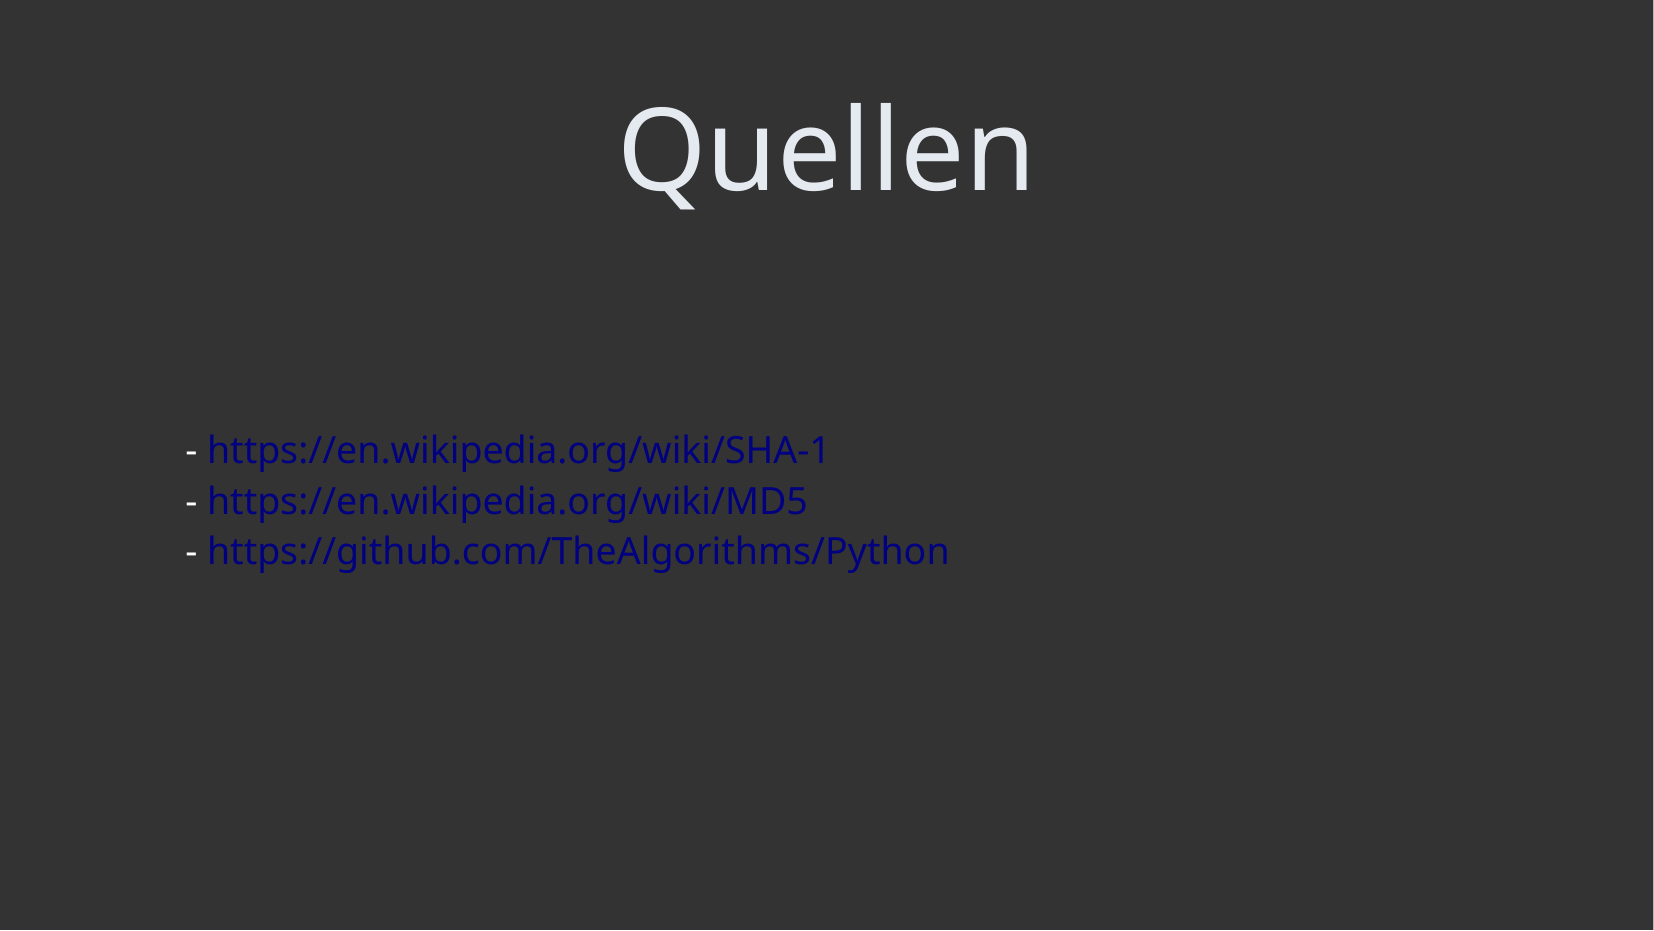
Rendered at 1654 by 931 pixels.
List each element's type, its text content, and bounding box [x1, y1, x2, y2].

text_box - https://en.wikipedia.org/wiki/SHA-1 - https://en.wikipedia.org/wiki/MD5 - https://github.com/TheAlgorithms/Python [170, 415, 1484, 544]
text_box Quellen [358, 57, 1296, 235]
